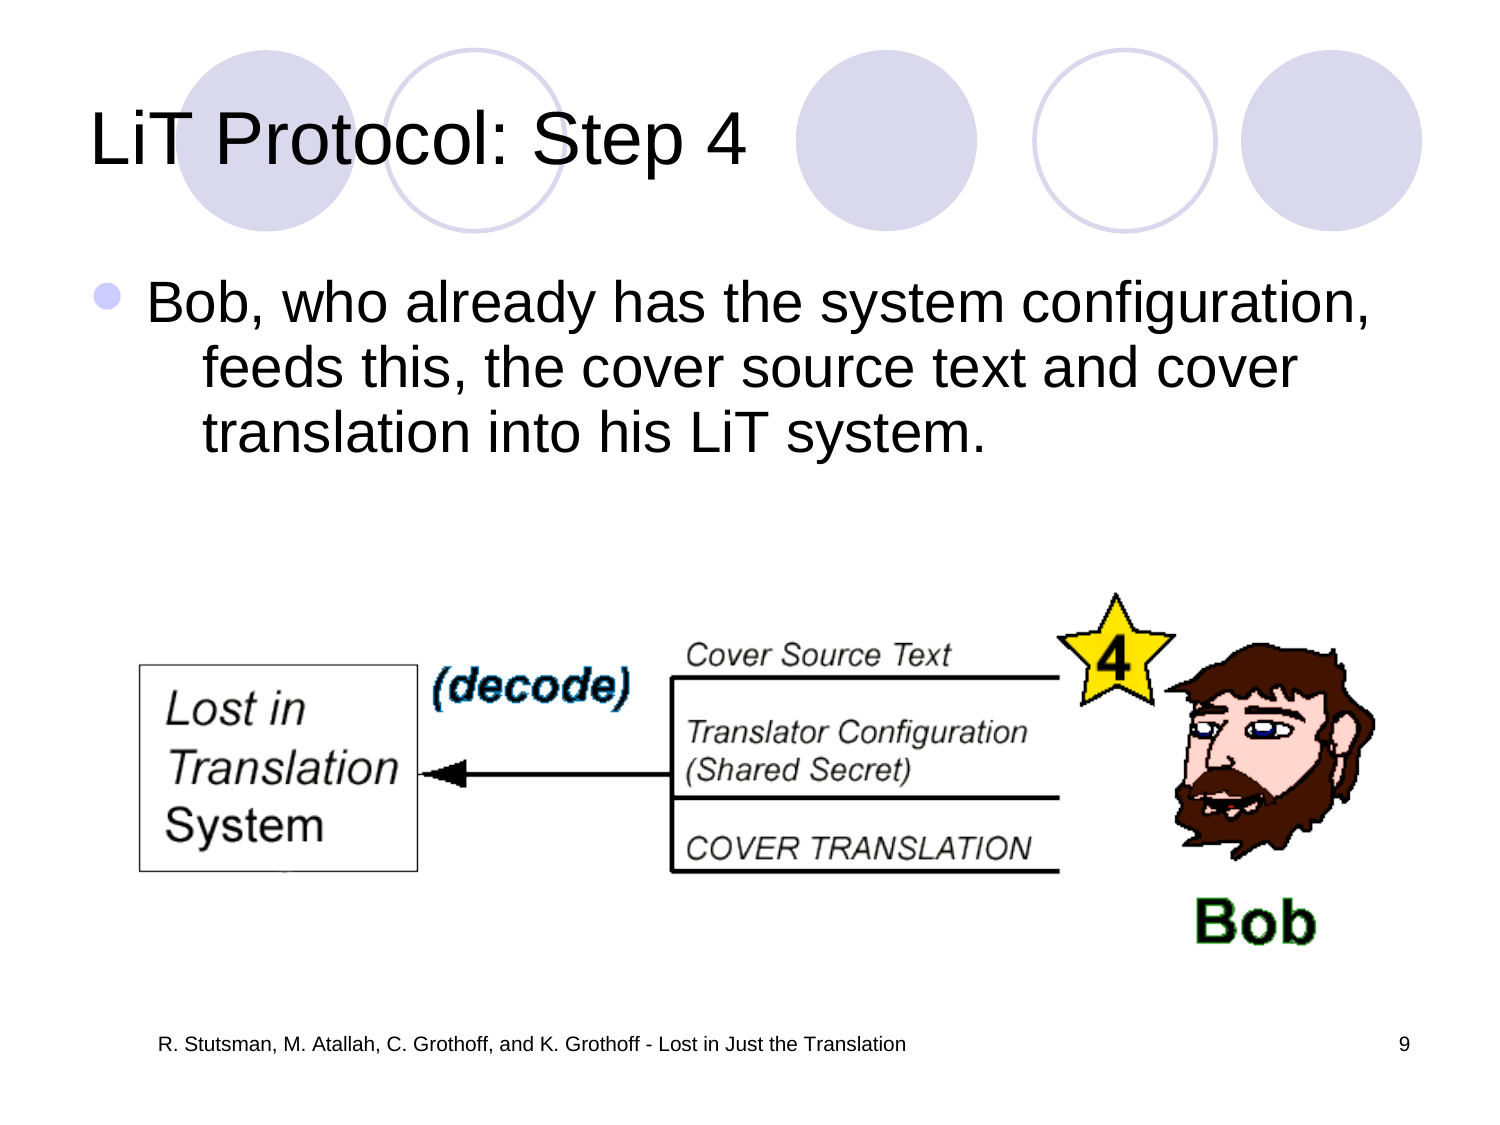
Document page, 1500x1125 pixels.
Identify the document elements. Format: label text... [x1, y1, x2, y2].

title LiT Protocol: Step 4 [75, 45, 1426, 233]
picture [123, 503, 1383, 1009]
list Bob, who already has the system configuration, feeds this, the cover source text and cover translation into his LiT system. [75, 262, 1426, 622]
